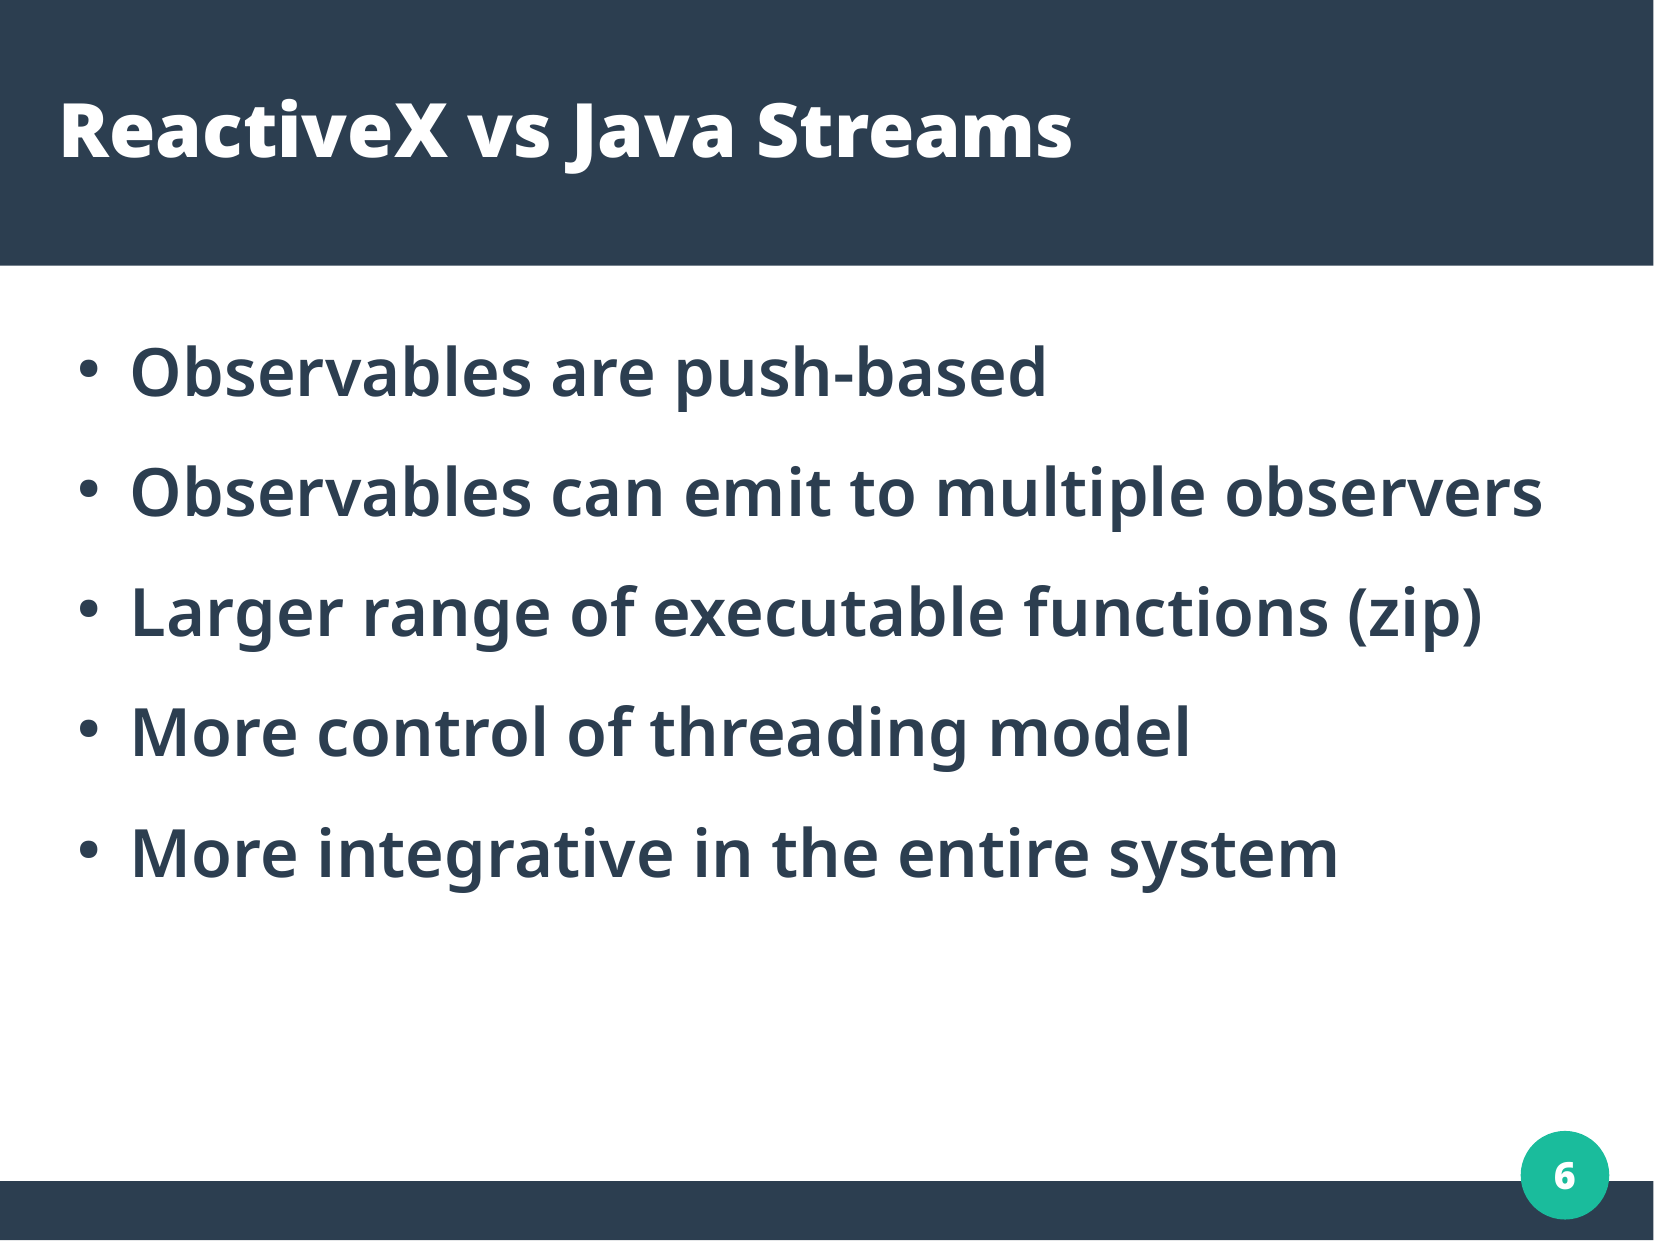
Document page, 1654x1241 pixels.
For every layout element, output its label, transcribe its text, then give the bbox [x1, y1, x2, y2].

list Observables are push-based Observables can emit to multiple observers Larger range of executable functions (zip) More control of threading model More integrative in the entire system [59, 324, 1595, 1152]
title ReactiveX vs Java Streams [59, 49, 1595, 207]
